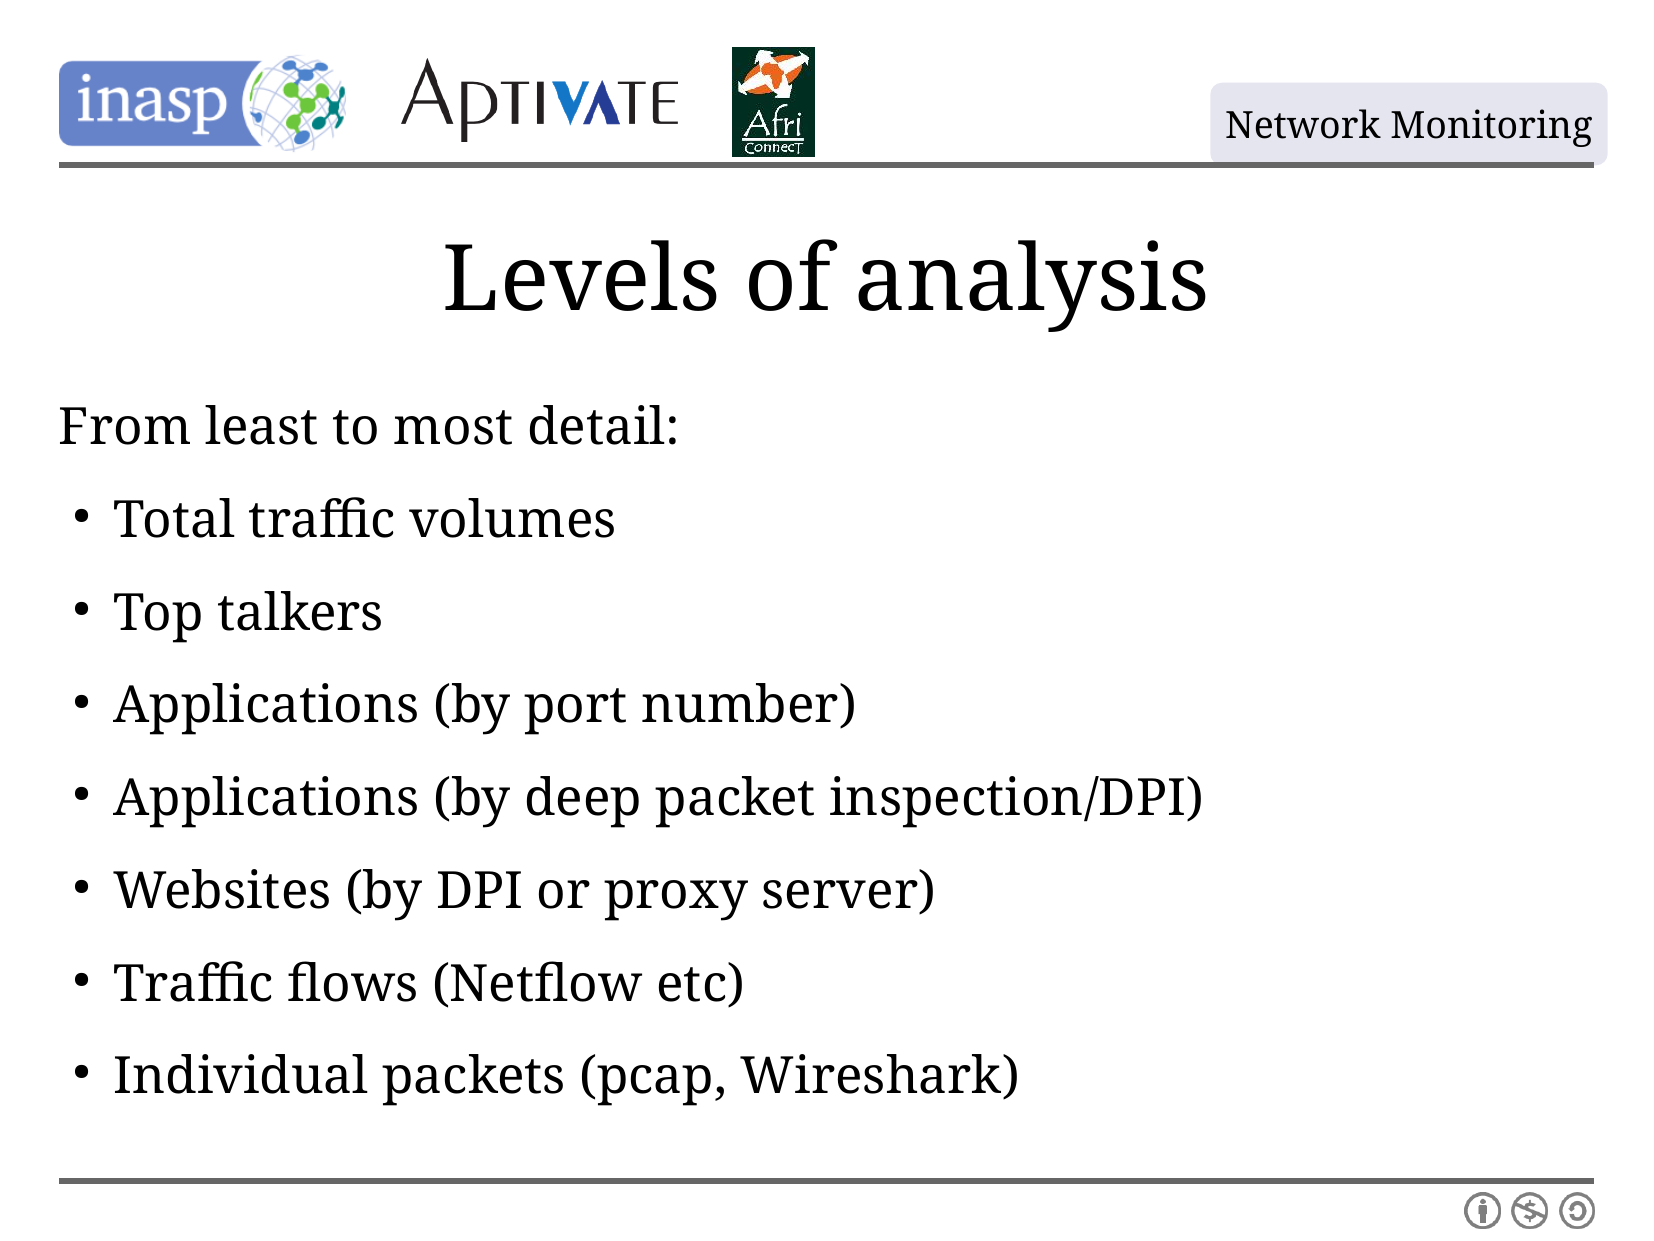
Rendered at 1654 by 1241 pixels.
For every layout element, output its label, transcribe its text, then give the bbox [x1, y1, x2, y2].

title Levels of analysis [59, 212, 1595, 343]
picture [732, 47, 815, 157]
list From least to most detail: Total traffic volumes Top talkers Applications (by port number) Applications (by deep packet inspection/DPI) Websites (by DPI or proxy server) Traffic flows (Netflow etc) Individual packets (pcap, Wireshark) [59, 389, 1595, 1109]
picture [59, 47, 355, 160]
picture [401, 58, 678, 142]
picture [1511, 1192, 1548, 1229]
picture [1559, 1192, 1595, 1229]
picture [1464, 1192, 1501, 1229]
